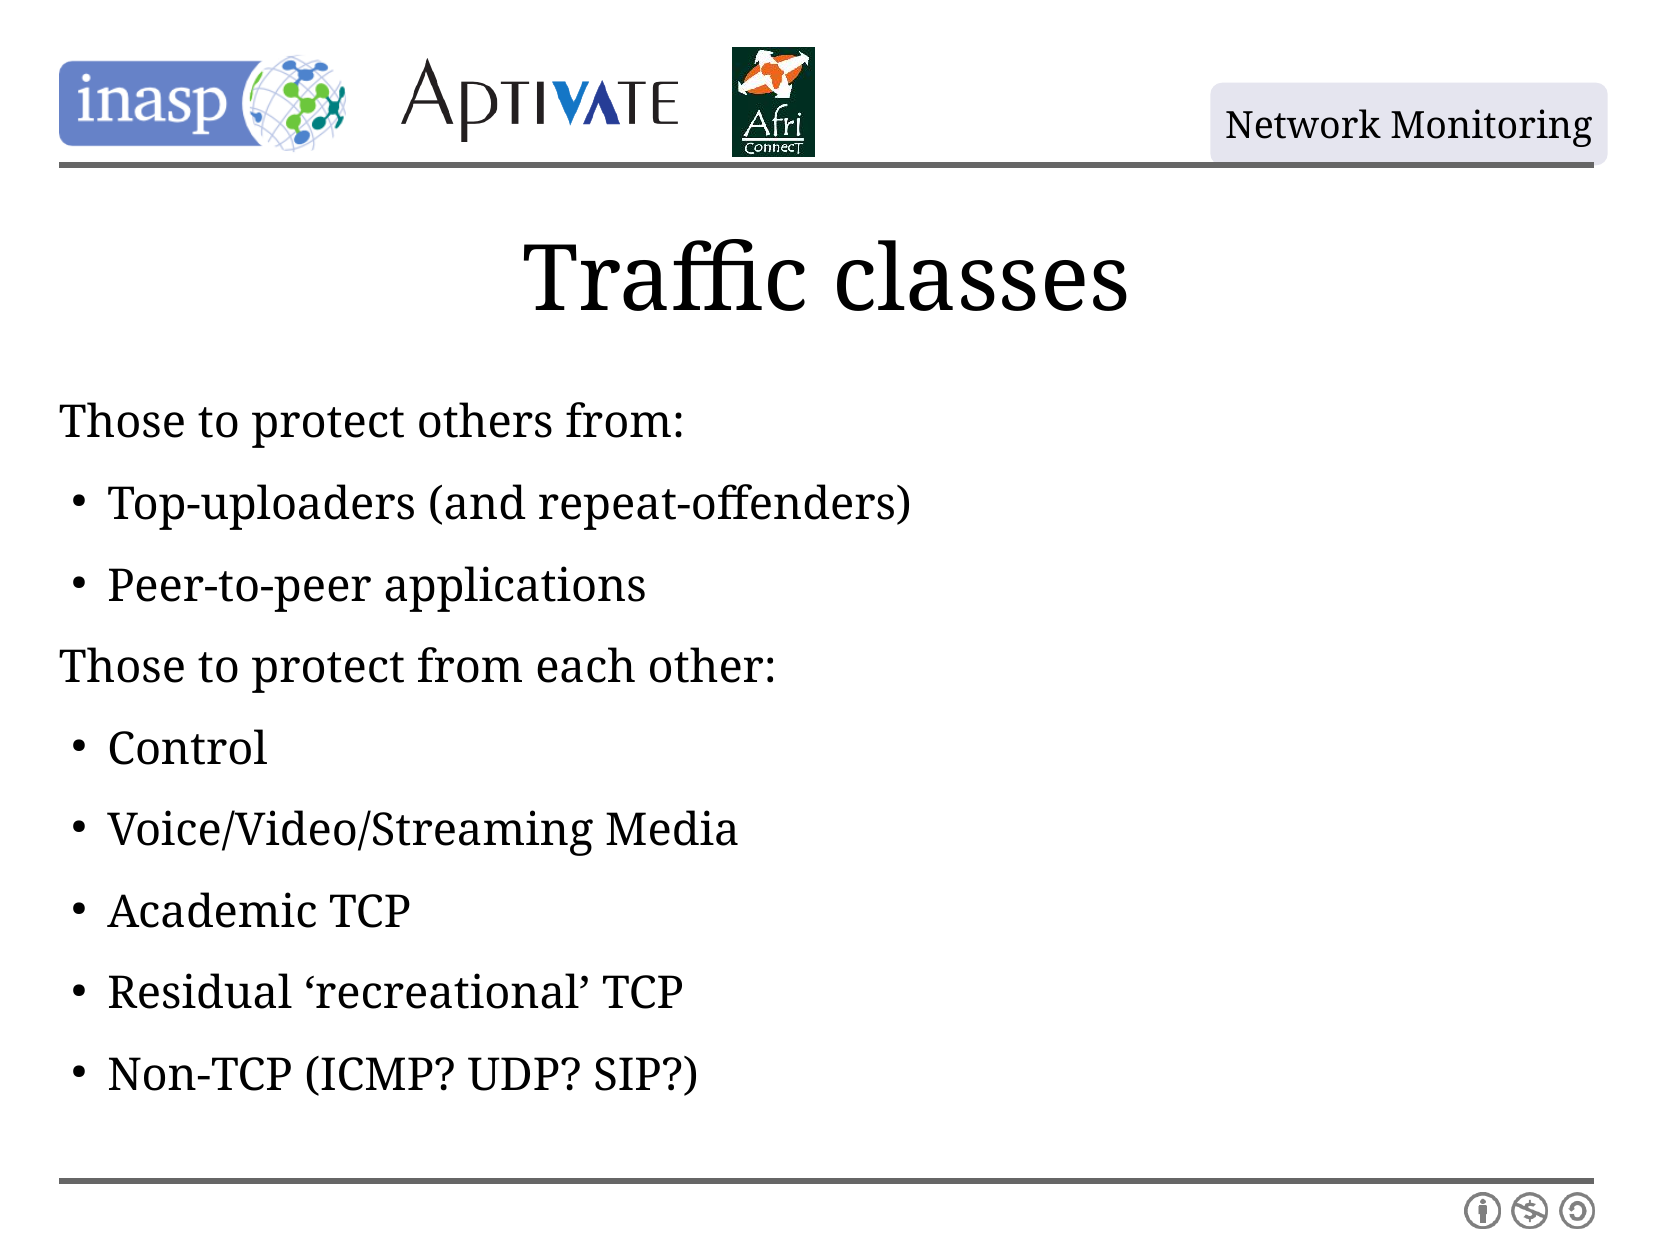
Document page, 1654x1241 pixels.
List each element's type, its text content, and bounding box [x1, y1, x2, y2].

picture [401, 58, 678, 142]
list Those to protect others from: Top-uploaders (and repeat-offenders) Peer-to-peer applications Those to protect from each other: Control Voice/Video/Streaming Media Academic TCP Residual ‘recreational’ TCP Non-TCP (ICMP? UDP? SIP?) [59, 389, 1595, 1109]
picture [1511, 1192, 1548, 1229]
picture [1559, 1192, 1595, 1229]
picture [732, 47, 815, 157]
picture [1464, 1192, 1501, 1229]
title Traffic classes [59, 212, 1595, 343]
picture [59, 47, 355, 160]
